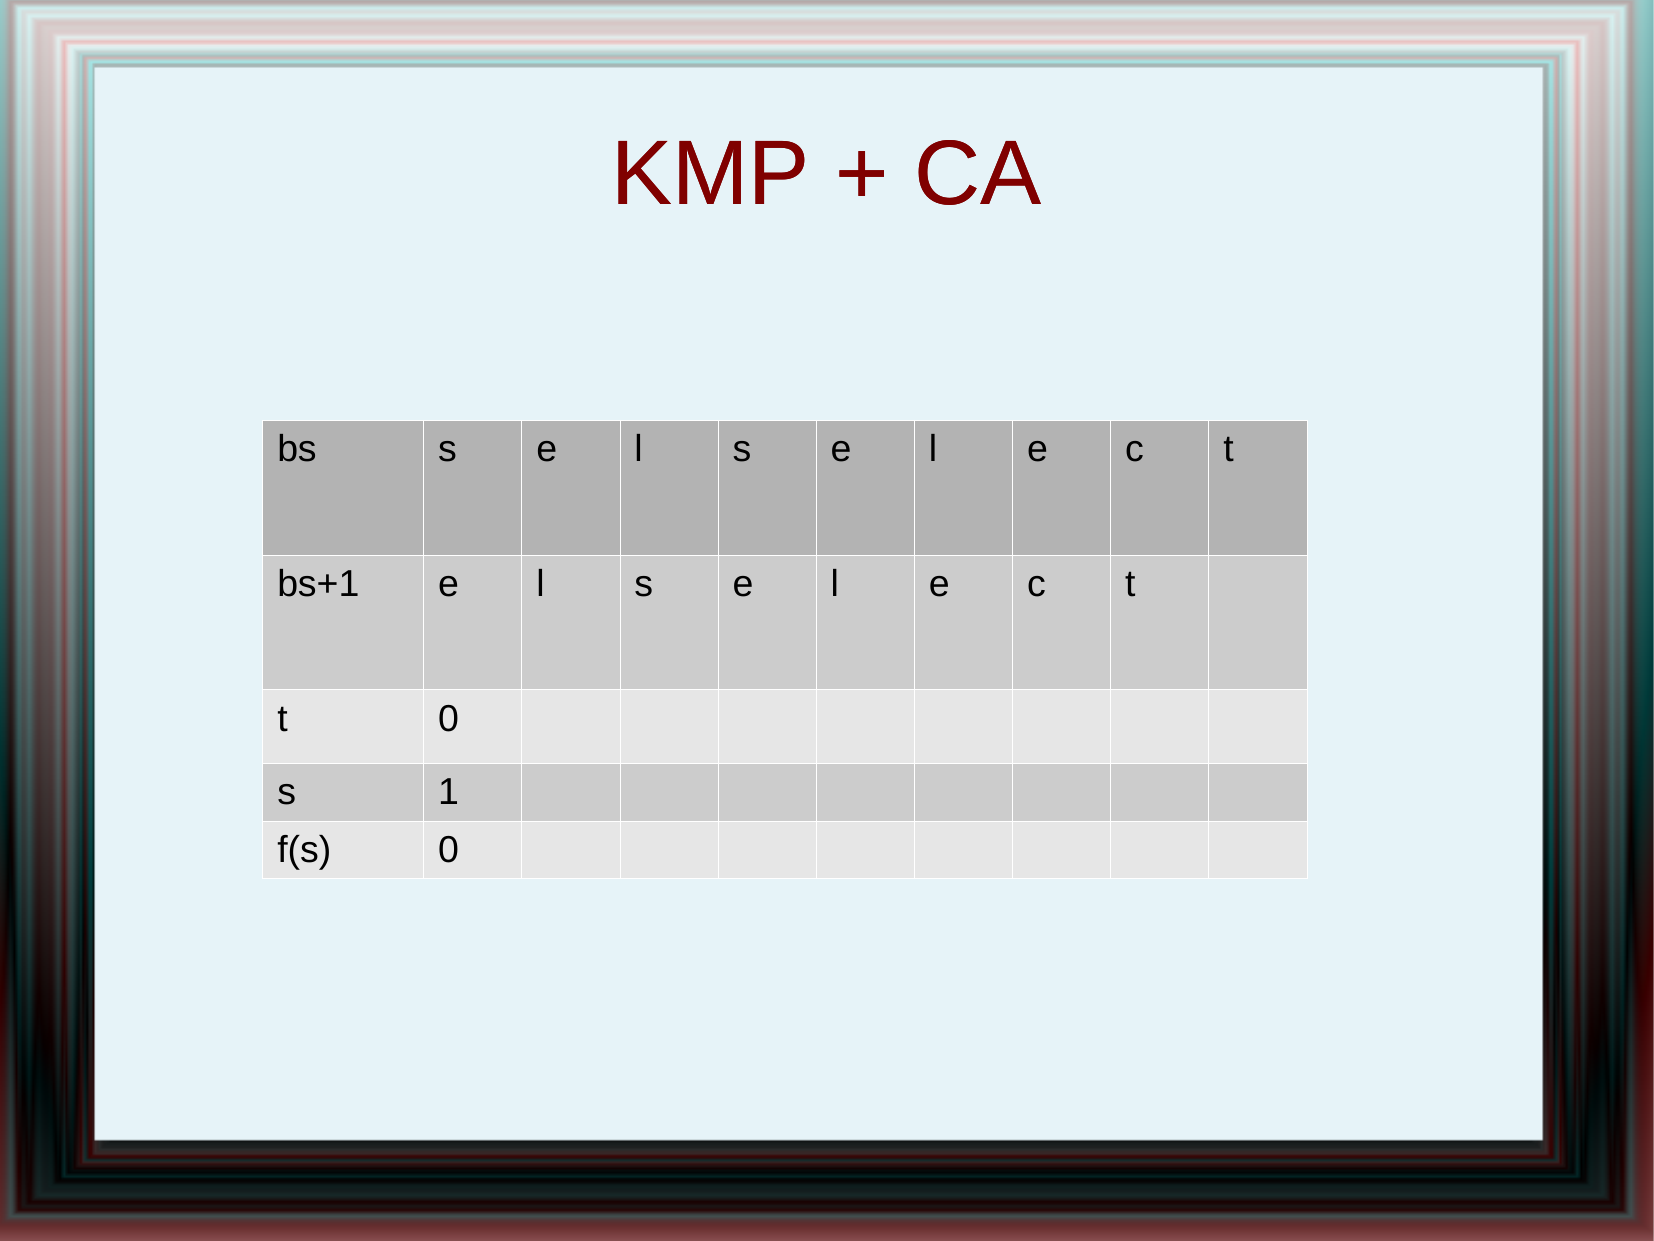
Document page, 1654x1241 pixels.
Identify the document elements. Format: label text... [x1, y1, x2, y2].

table_cell [1111, 764, 1208, 821]
table_cell [621, 764, 718, 821]
table_cell [719, 690, 816, 763]
table_cell [1013, 822, 1110, 878]
table_cell [817, 690, 914, 763]
table_cell [1013, 764, 1110, 821]
table_cell [719, 822, 816, 878]
table_header c [1111, 421, 1208, 555]
table_cell [1111, 690, 1208, 763]
table_cell e [424, 556, 521, 689]
table_cell [1209, 690, 1307, 763]
table_header e [817, 421, 914, 555]
table_cell [915, 764, 1012, 821]
table_header t [1209, 421, 1307, 555]
table_cell [621, 690, 718, 763]
table_cell [1209, 764, 1307, 821]
table_header l [621, 421, 718, 555]
table_cell [719, 764, 816, 821]
table_cell [522, 764, 620, 821]
table_header bs [263, 421, 423, 555]
table_cell e [719, 556, 816, 689]
table_header l [915, 421, 1012, 555]
picture [0, 0, 1654, 1241]
table_cell [1209, 556, 1307, 689]
table_cell [915, 690, 1012, 763]
table_cell 0 [424, 690, 521, 763]
table_header s [719, 421, 816, 555]
table_cell [817, 822, 914, 878]
table_cell t [263, 690, 423, 763]
table_cell 1 [424, 764, 521, 821]
table_header s [424, 421, 521, 555]
table_cell t [1111, 556, 1208, 689]
table_cell s [621, 556, 718, 689]
table_cell [1209, 822, 1307, 878]
table_cell l [522, 556, 620, 689]
table_cell s [263, 764, 423, 821]
table_cell [522, 822, 620, 878]
table_cell [621, 822, 718, 878]
table_cell c [1013, 556, 1110, 689]
table_cell [1013, 690, 1110, 763]
table_cell f(s) [263, 822, 423, 878]
table_cell l [817, 556, 914, 689]
table_cell e [915, 556, 1012, 689]
table_cell [915, 822, 1012, 878]
table_cell [522, 690, 620, 763]
table_cell bs+1 [263, 556, 423, 689]
table_header e [1013, 421, 1110, 555]
table_cell [817, 764, 914, 821]
table_cell [1111, 822, 1208, 878]
table_cell 0 [424, 822, 521, 878]
table_header e [522, 421, 620, 555]
title KMP + CA [118, 96, 1536, 250]
